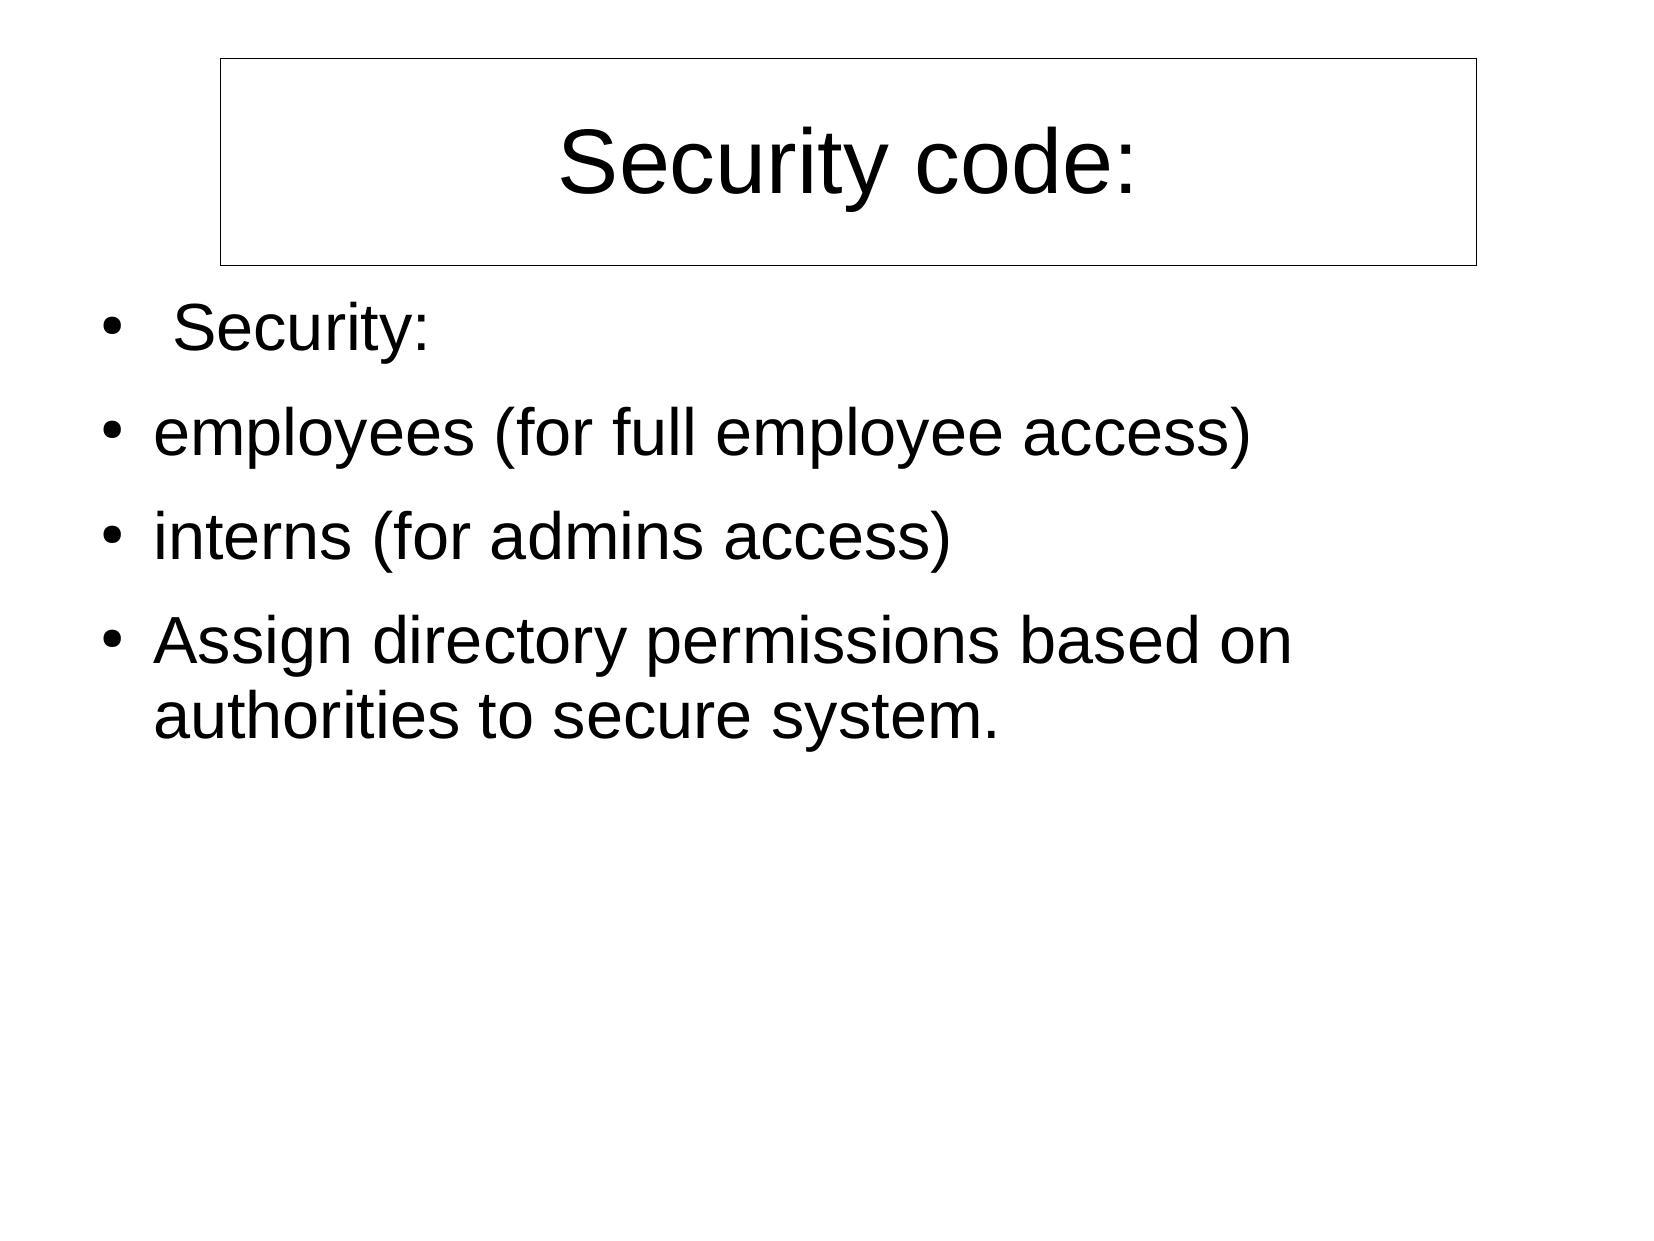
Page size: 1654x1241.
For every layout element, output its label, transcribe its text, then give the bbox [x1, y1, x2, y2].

title Security code: [220, 58, 1477, 266]
list Security: employees (for full employee access) interns (for admins access) Assign directory permissions based on authorities to secure system. [82, 290, 1571, 1010]
